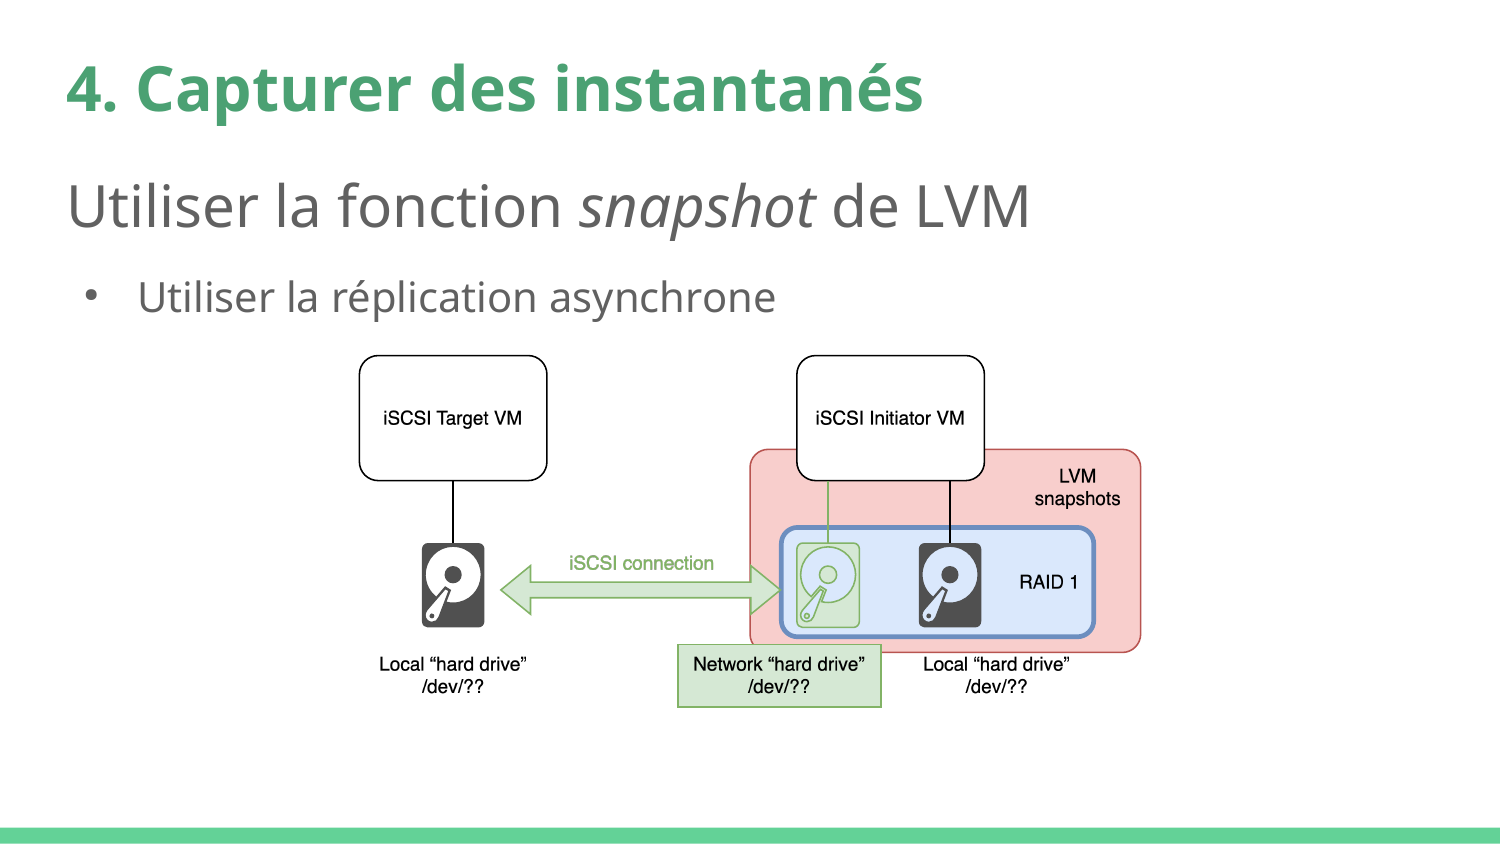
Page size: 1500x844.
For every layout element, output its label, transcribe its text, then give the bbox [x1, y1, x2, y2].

picture [357, 354, 1143, 709]
list Utiliser la fonction snapshot de LVM Utiliser la réplication asynchrone [51, 144, 1447, 296]
title 4. Capturer des instantanés [51, 23, 1449, 117]
